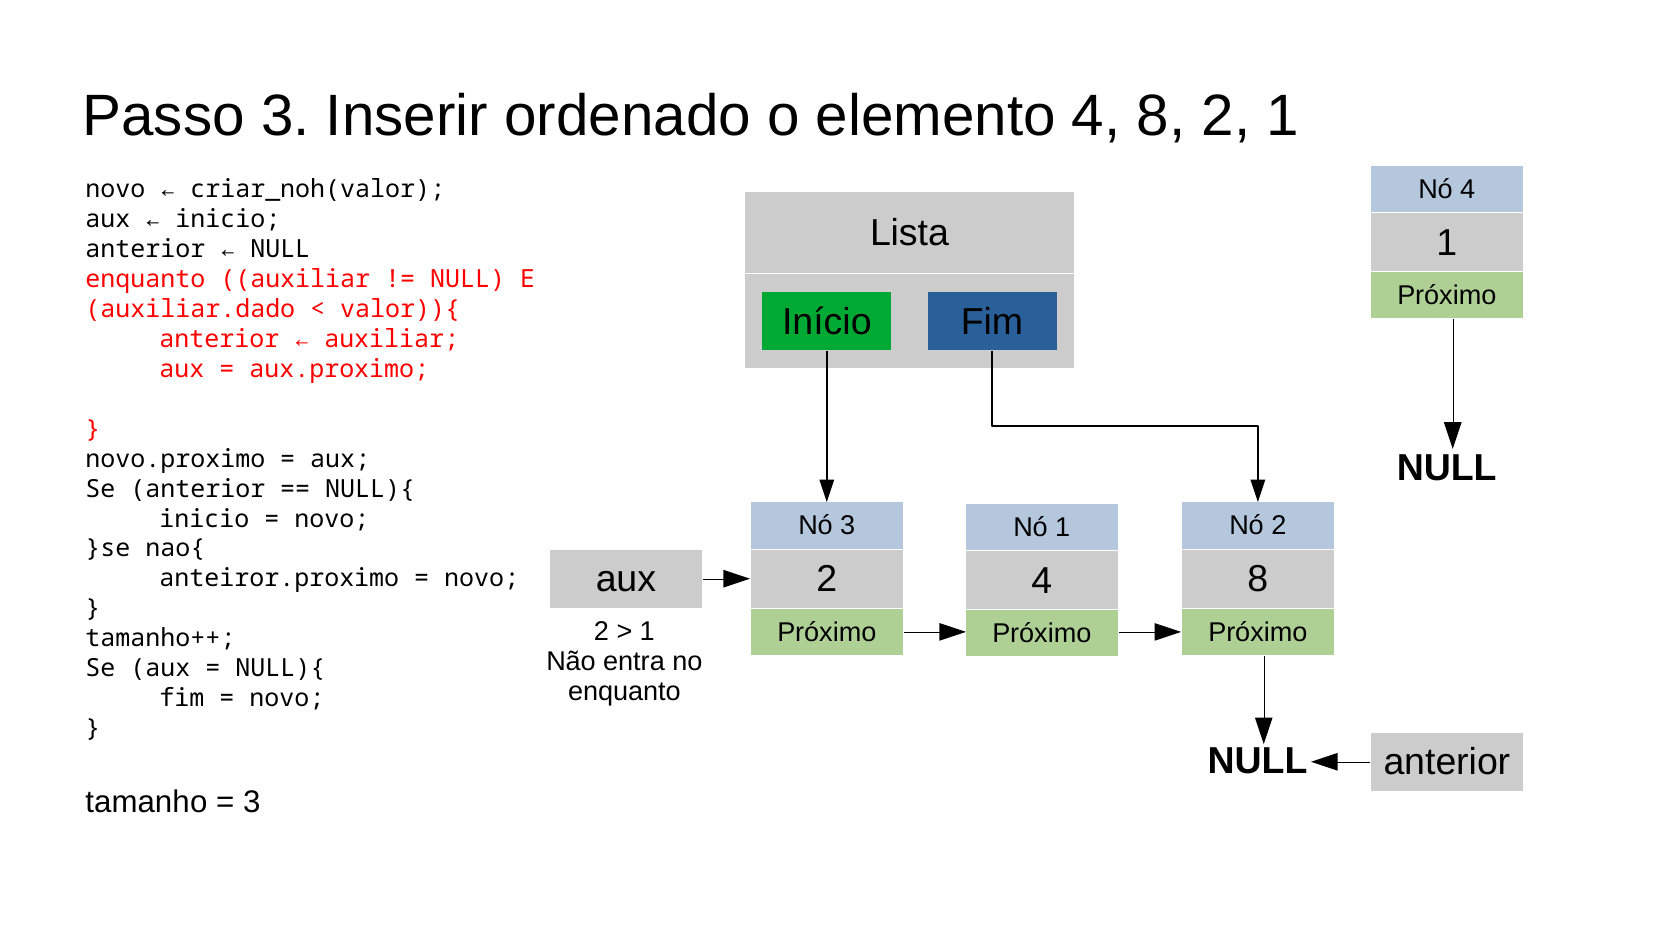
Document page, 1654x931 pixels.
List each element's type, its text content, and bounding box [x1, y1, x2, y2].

text_box Nó 2 [1181, 501, 1335, 550]
text_box Nó 1 [965, 503, 1119, 551]
title Passo 3. Inserir ordenado o elemento 4, 8, 2, 1 [82, 37, 1571, 193]
text_box [744, 273, 1075, 369]
text_box 2 [750, 550, 904, 608]
text_box Próximo [1181, 608, 1335, 656]
text_box novo ← criar_noh(valor); aux ← inicio; anterior ← NULL enquanto ((auxiliar != NULL) E (auxiliar.dado < valor)){ anterior ← auxiliar; aux = aux.proximo; } novo.proximo = aux; Se (anterior == NULL){ inicio = novo; }se nao{ anteiror.proximo = novo; } tamanho++; Se (aux = NULL){ fim = novo; } [70, 165, 615, 779]
text_box 2 > 1 Não entra no enquanto [531, 608, 718, 714]
text_box anterior [1370, 732, 1524, 792]
text_box Nó 3 [750, 501, 904, 550]
text_box 1 [1370, 213, 1524, 271]
text_box NULL [1192, 732, 1323, 790]
text_box tamanho = 3 [70, 779, 276, 827]
text_box Início [761, 291, 892, 351]
text_box Próximo [750, 608, 904, 656]
text_box 8 [1181, 550, 1335, 608]
text_box Próximo [965, 609, 1119, 657]
text_box Próximo [1370, 271, 1524, 319]
text_box NULL [1382, 439, 1512, 497]
text_box Lista [744, 191, 1075, 273]
text_box aux [549, 549, 703, 608]
text_box Fim [927, 291, 1058, 351]
text_box Nó 4 [1370, 165, 1524, 213]
text_box 4 [965, 551, 1119, 609]
